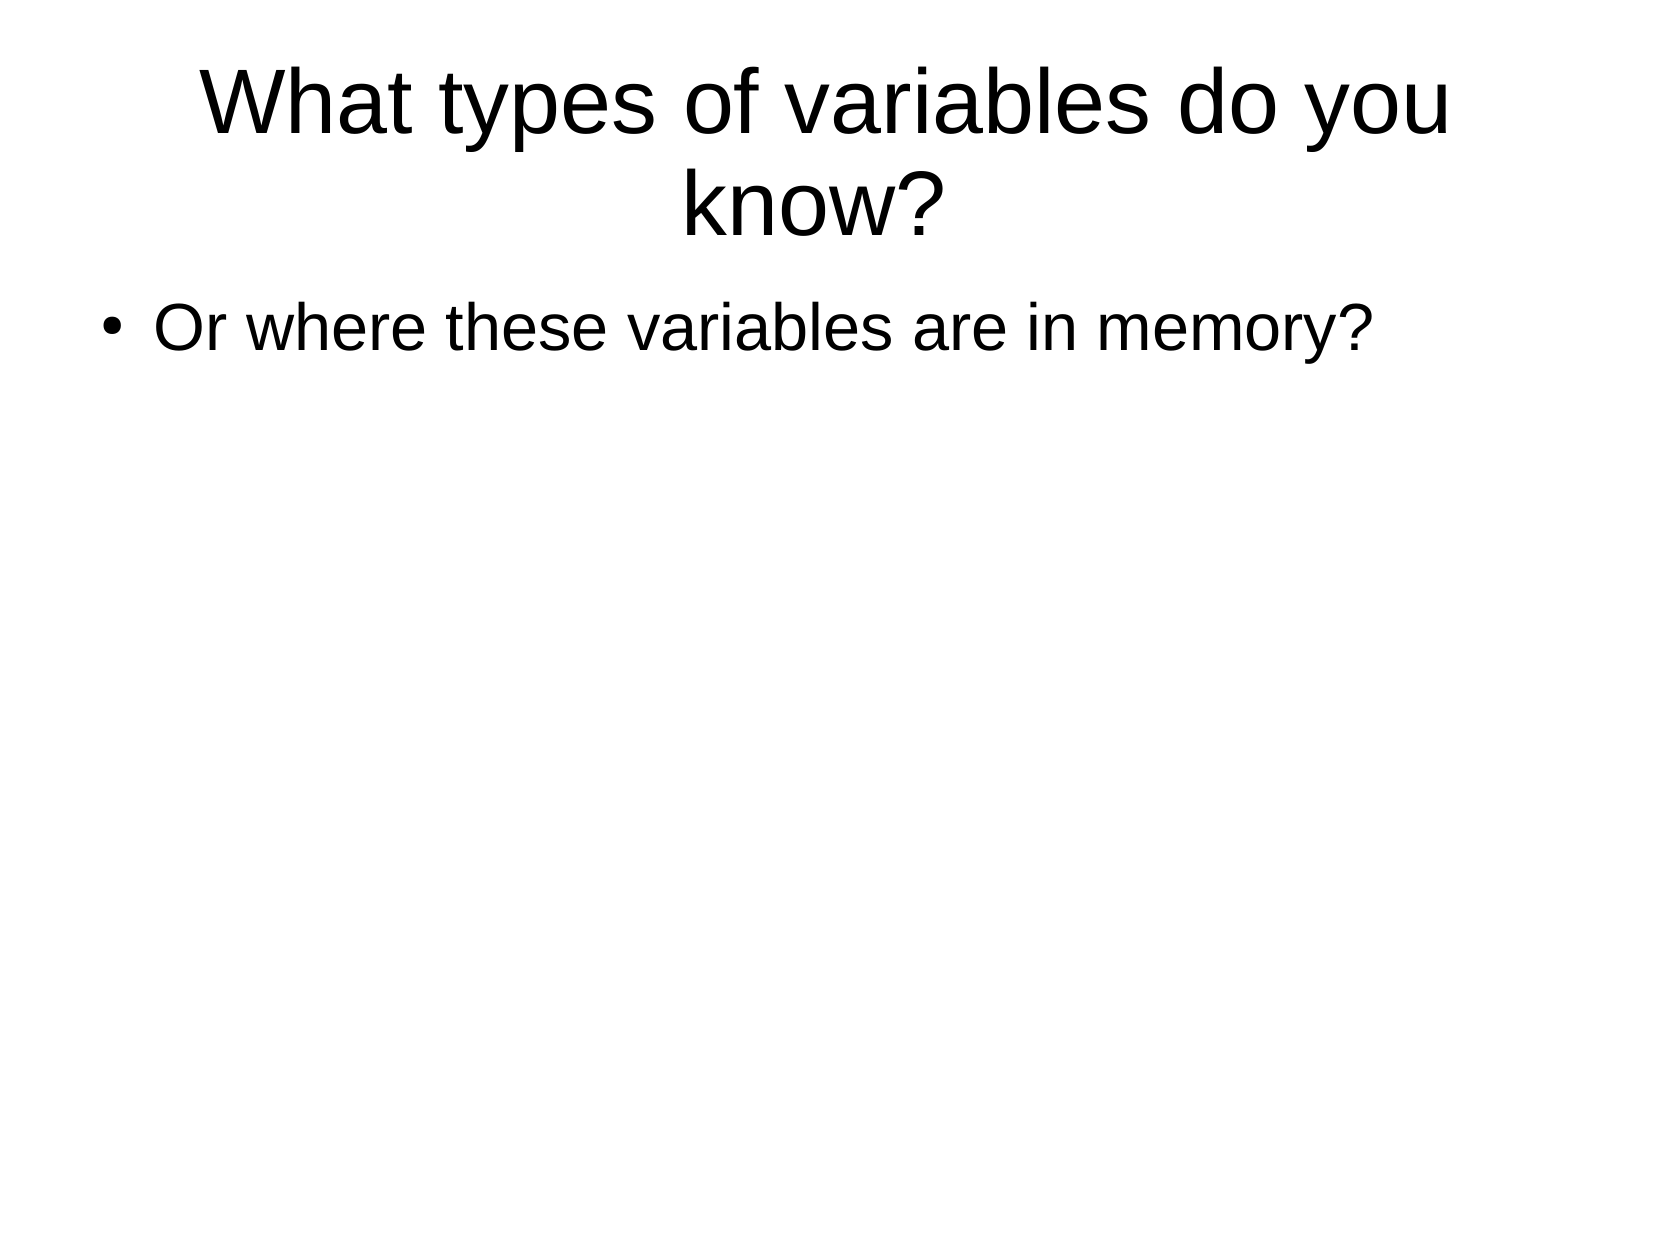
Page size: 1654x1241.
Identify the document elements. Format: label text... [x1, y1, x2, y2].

title What types of variables do you know? [82, 49, 1571, 257]
list Or where these variables are in memory? [82, 290, 1571, 1010]
